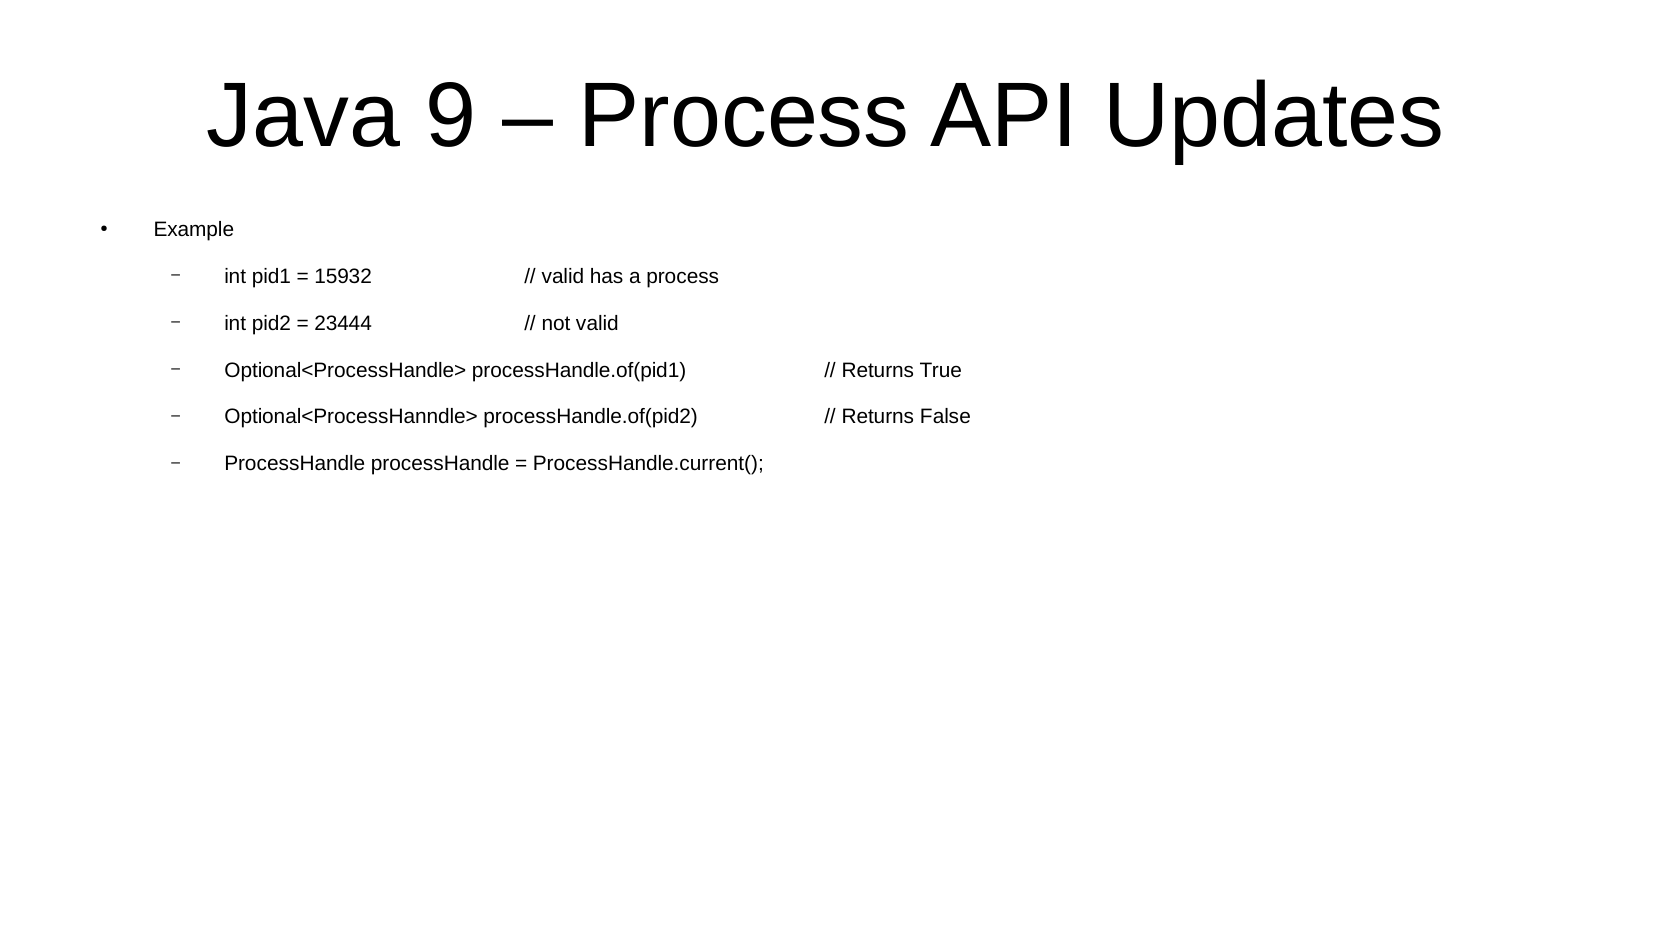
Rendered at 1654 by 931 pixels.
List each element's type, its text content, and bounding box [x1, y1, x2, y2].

title Java 9 – Process API Updates [82, 37, 1571, 193]
list Example int pid1 = 15932 // valid has a process int pid2 = 23444 // not valid Optional<ProcessHandle> processHandle.of(pid1) // Returns True Optional<ProcessHanndle> processHandle.of(pid2) // Returns False ProcessHandle processHandle = ProcessHandle.current(); [82, 217, 1591, 901]
